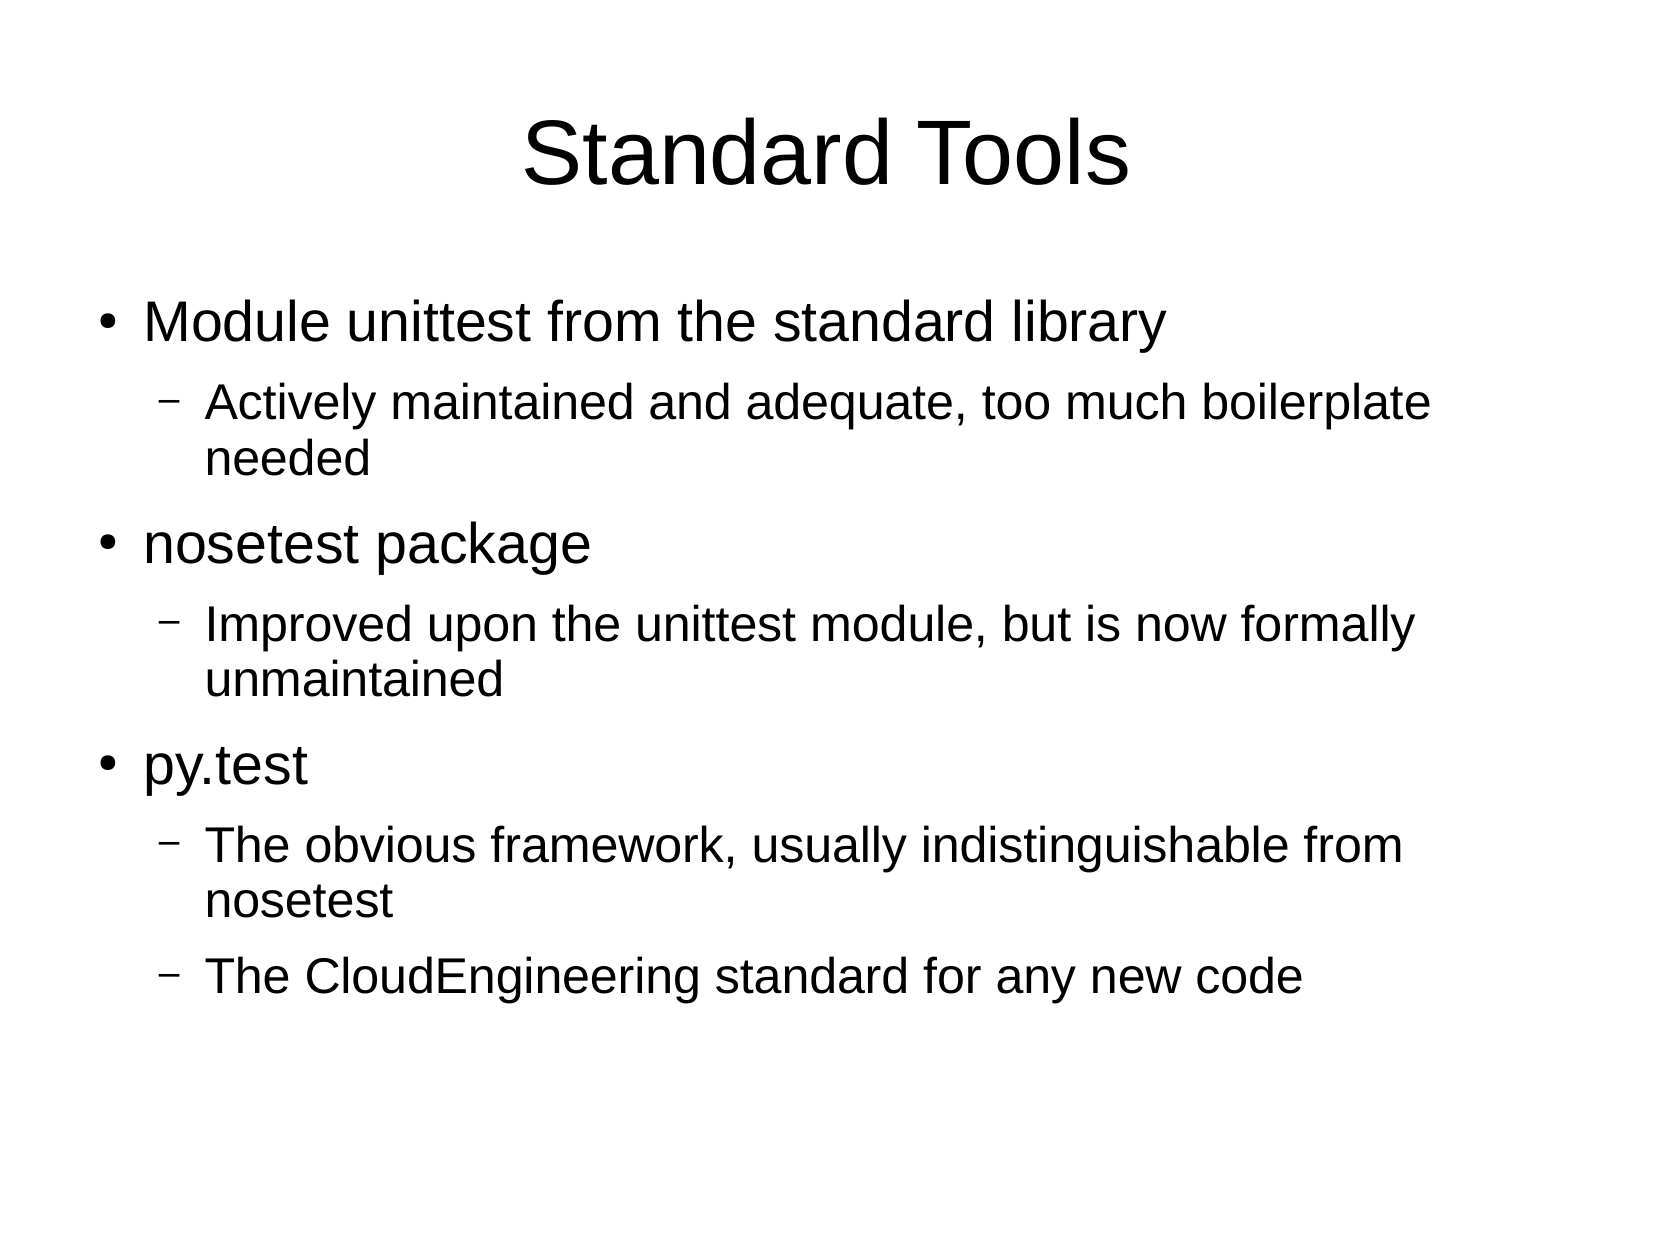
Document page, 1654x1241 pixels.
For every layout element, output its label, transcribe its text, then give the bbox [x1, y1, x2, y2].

list Module unittest from the standard library Actively maintained and adequate, too much boilerplate needed nosetest package Improved upon the unittest module, but is now formally unmaintained py.test The obvious framework, usually indistinguishable from nosetest The CloudEngineering standard for any new code [82, 290, 1571, 1010]
title Standard Tools [82, 49, 1571, 257]
